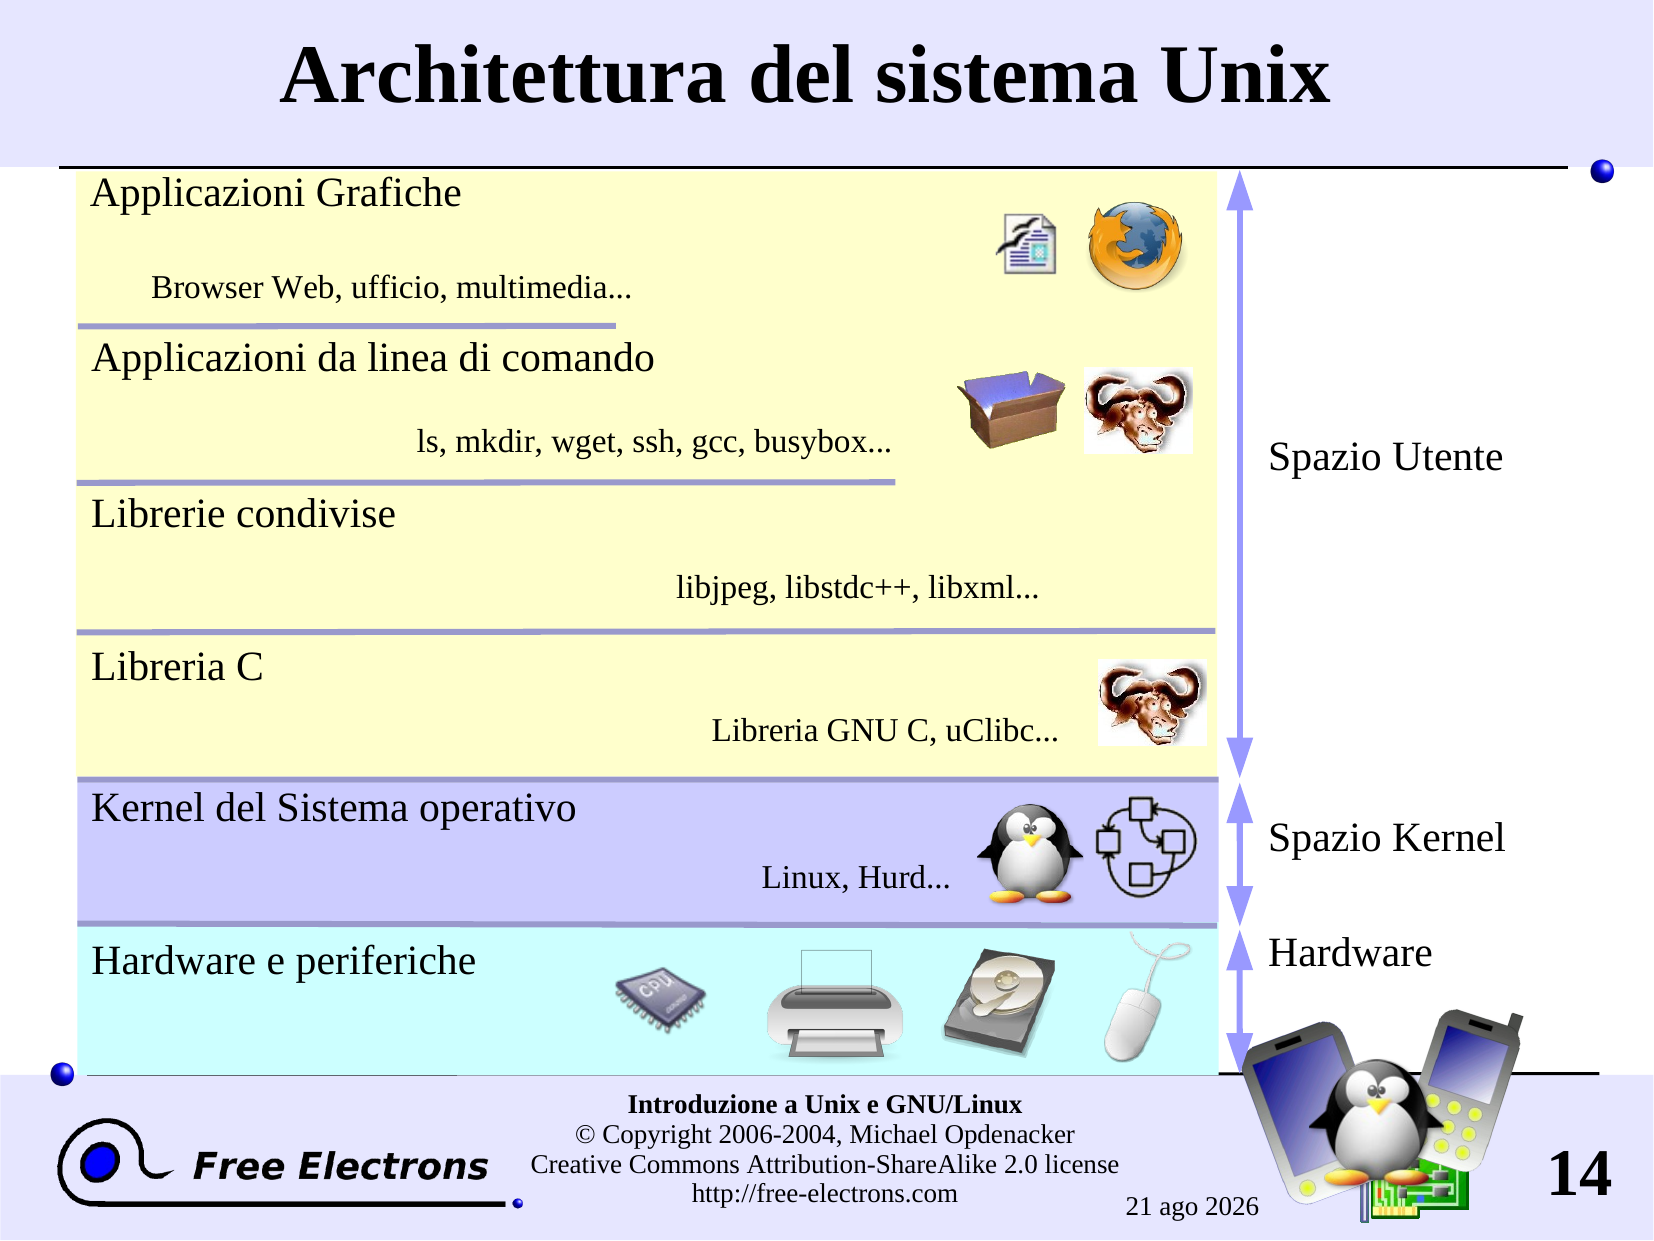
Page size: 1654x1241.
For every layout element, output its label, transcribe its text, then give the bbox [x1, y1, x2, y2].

text_box Librerie condivise [91, 489, 540, 548]
text_box Linux, Hurd... [761, 858, 952, 905]
picture [1084, 367, 1193, 454]
picture [1089, 791, 1202, 906]
text_box Libreria GNU C, uClibc... [711, 711, 1061, 758]
text_box [75, 171, 1218, 777]
picture [957, 371, 1066, 449]
text_box Browser Web, ufficio, multimedia... [151, 268, 635, 315]
text_box libjpeg, libstdc++, libxml... [676, 568, 1041, 616]
text_box ls, mkdir, wget, ssh, gcc, busybox... [416, 423, 894, 470]
title Architettura del sistema Unix [60, 12, 1551, 138]
text_box Spazio Kernel [1268, 814, 1538, 872]
picture [933, 928, 1207, 1071]
text_box Hardware e periferiche [91, 936, 540, 995]
picture [994, 212, 1061, 279]
picture [50, 1107, 527, 1216]
text_box Applicazioni da linea di comando [91, 333, 759, 392]
picture [1082, 190, 1189, 297]
picture [1098, 659, 1207, 746]
picture [613, 952, 714, 1053]
text_box Kernel del Sistema operativo [91, 783, 618, 842]
picture [765, 926, 905, 1066]
text_box Spazio Utente [1268, 433, 1518, 491]
picture [1225, 988, 1538, 1241]
text_box Hardware [1268, 929, 1501, 988]
picture [976, 800, 1084, 909]
text_box Libreria C [91, 642, 540, 701]
text_box [77, 783, 1219, 1076]
text_box Applicazioni Grafiche [89, 169, 659, 228]
